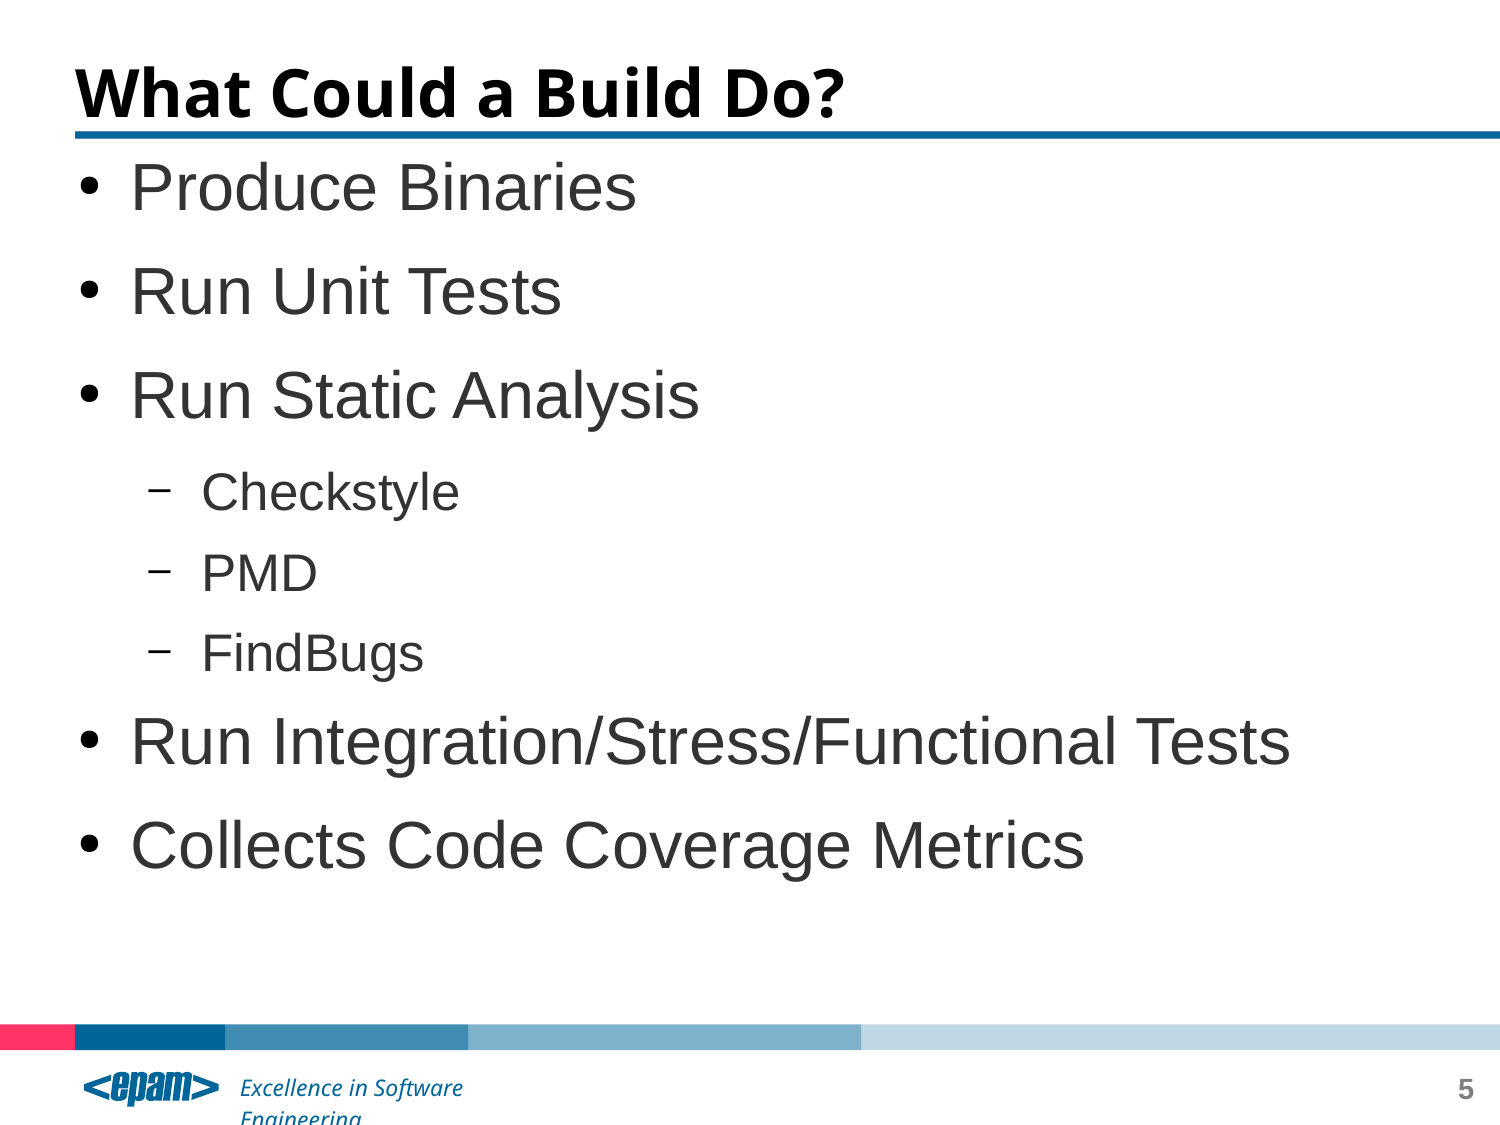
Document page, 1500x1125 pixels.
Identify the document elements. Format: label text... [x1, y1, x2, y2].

text_box <number> [1395, 1070, 1475, 1125]
title What Could a Build Do? [75, 44, 1425, 138]
list Produce Binaries Run Unit Tests Run Static Analysis Checkstyle PMD FindBugs Run Integration/Stress/Functional Tests Collects Code Coverage Metrics [60, 149, 1441, 1006]
